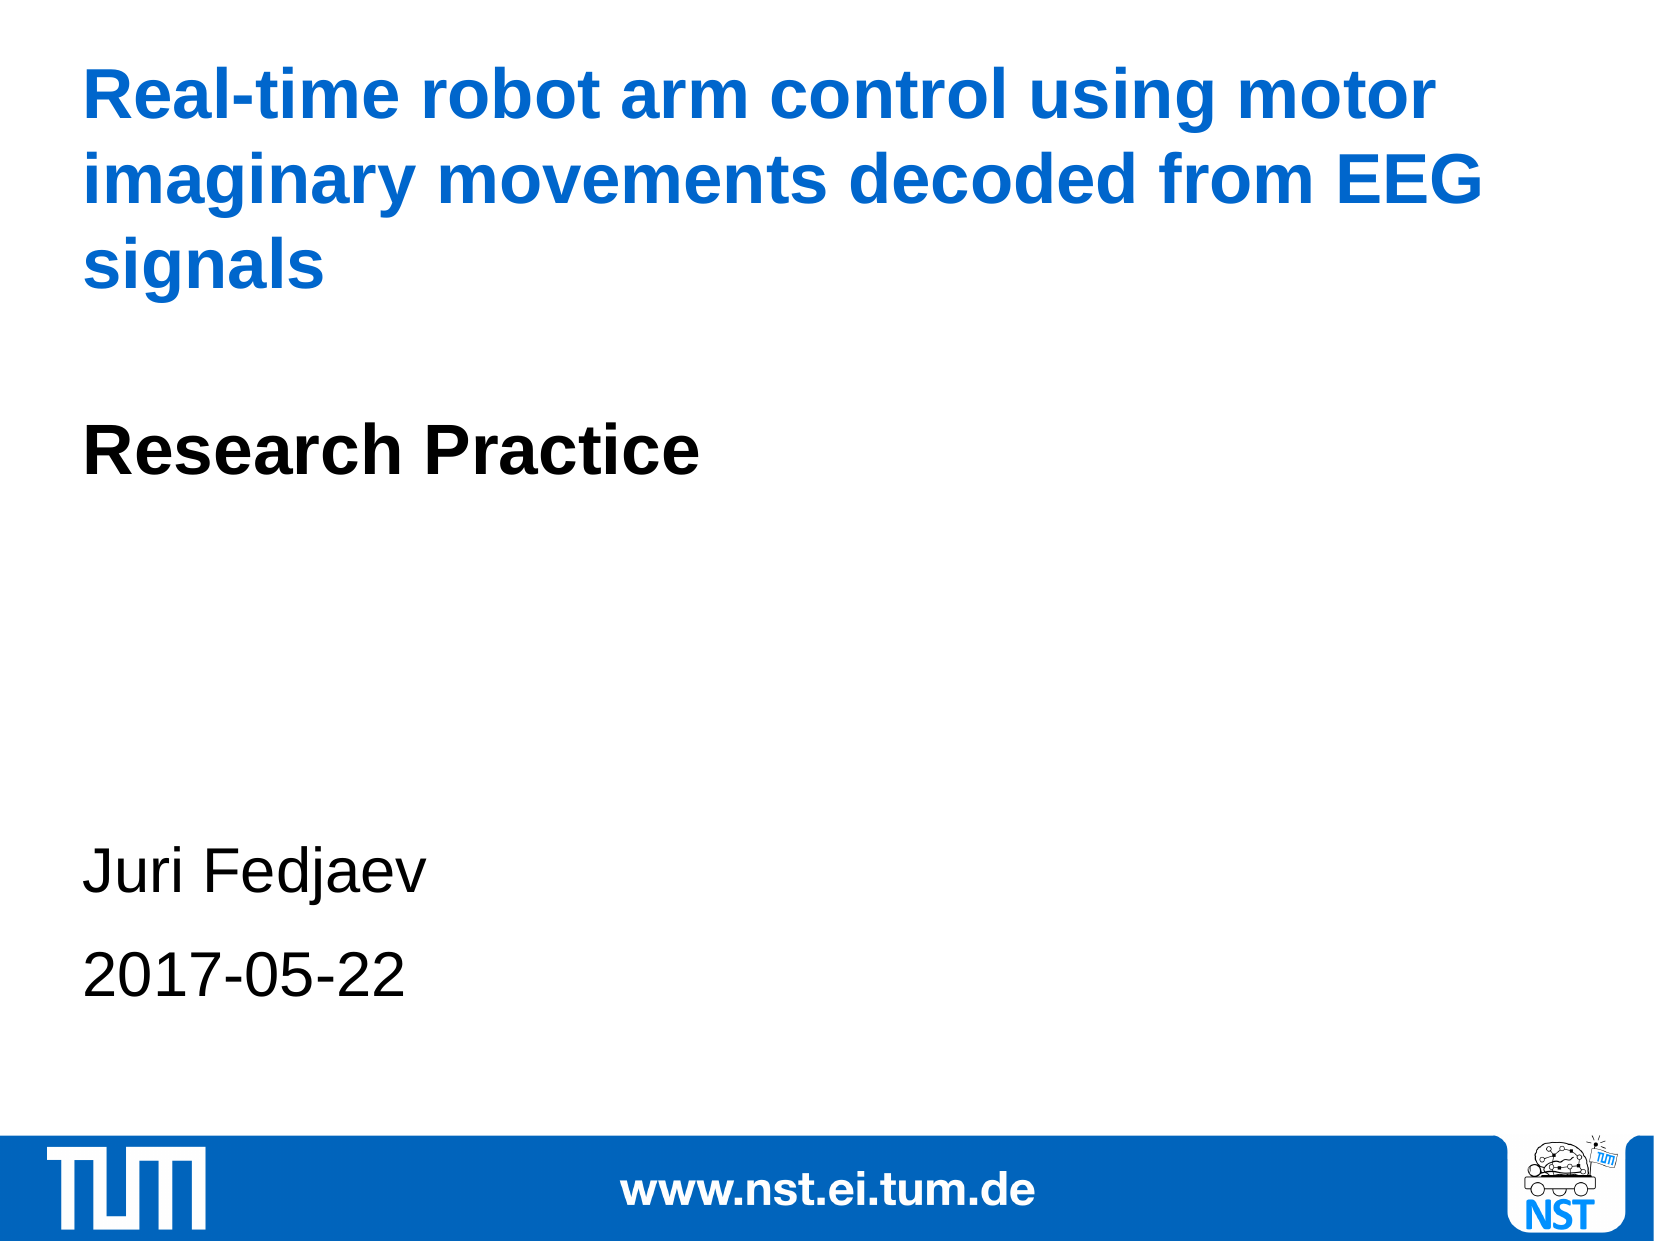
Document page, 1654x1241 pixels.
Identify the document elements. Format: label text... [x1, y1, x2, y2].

picture [0, 1134, 1654, 1241]
title Real-time robot arm control using motor imaginary movements decoded from EEG signals [82, 39, 1571, 290]
list Research Practice Juri Fedjaev 2017-05-22 [82, 290, 1571, 1010]
